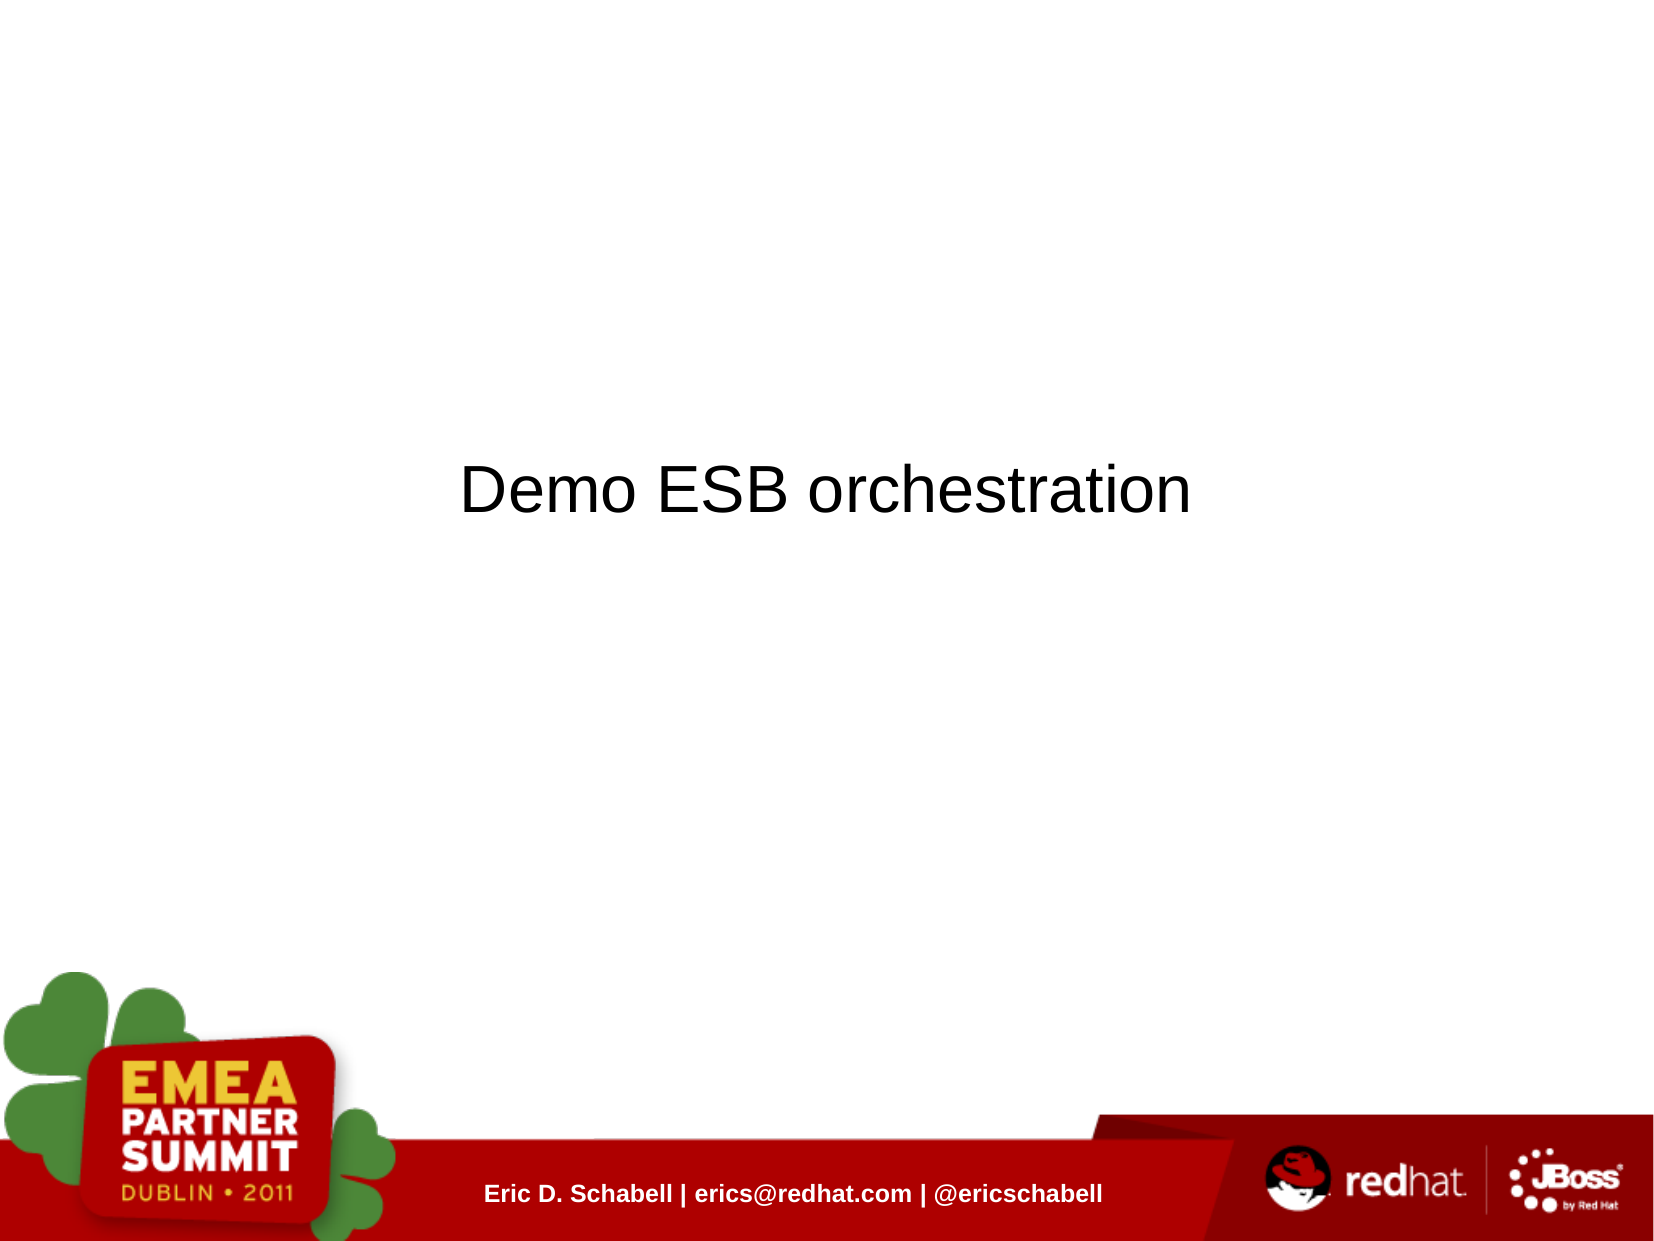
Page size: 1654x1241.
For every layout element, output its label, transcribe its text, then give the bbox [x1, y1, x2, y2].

picture [0, 972, 1654, 1241]
subtitle Demo ESB orchestration [82, 62, 1571, 1049]
